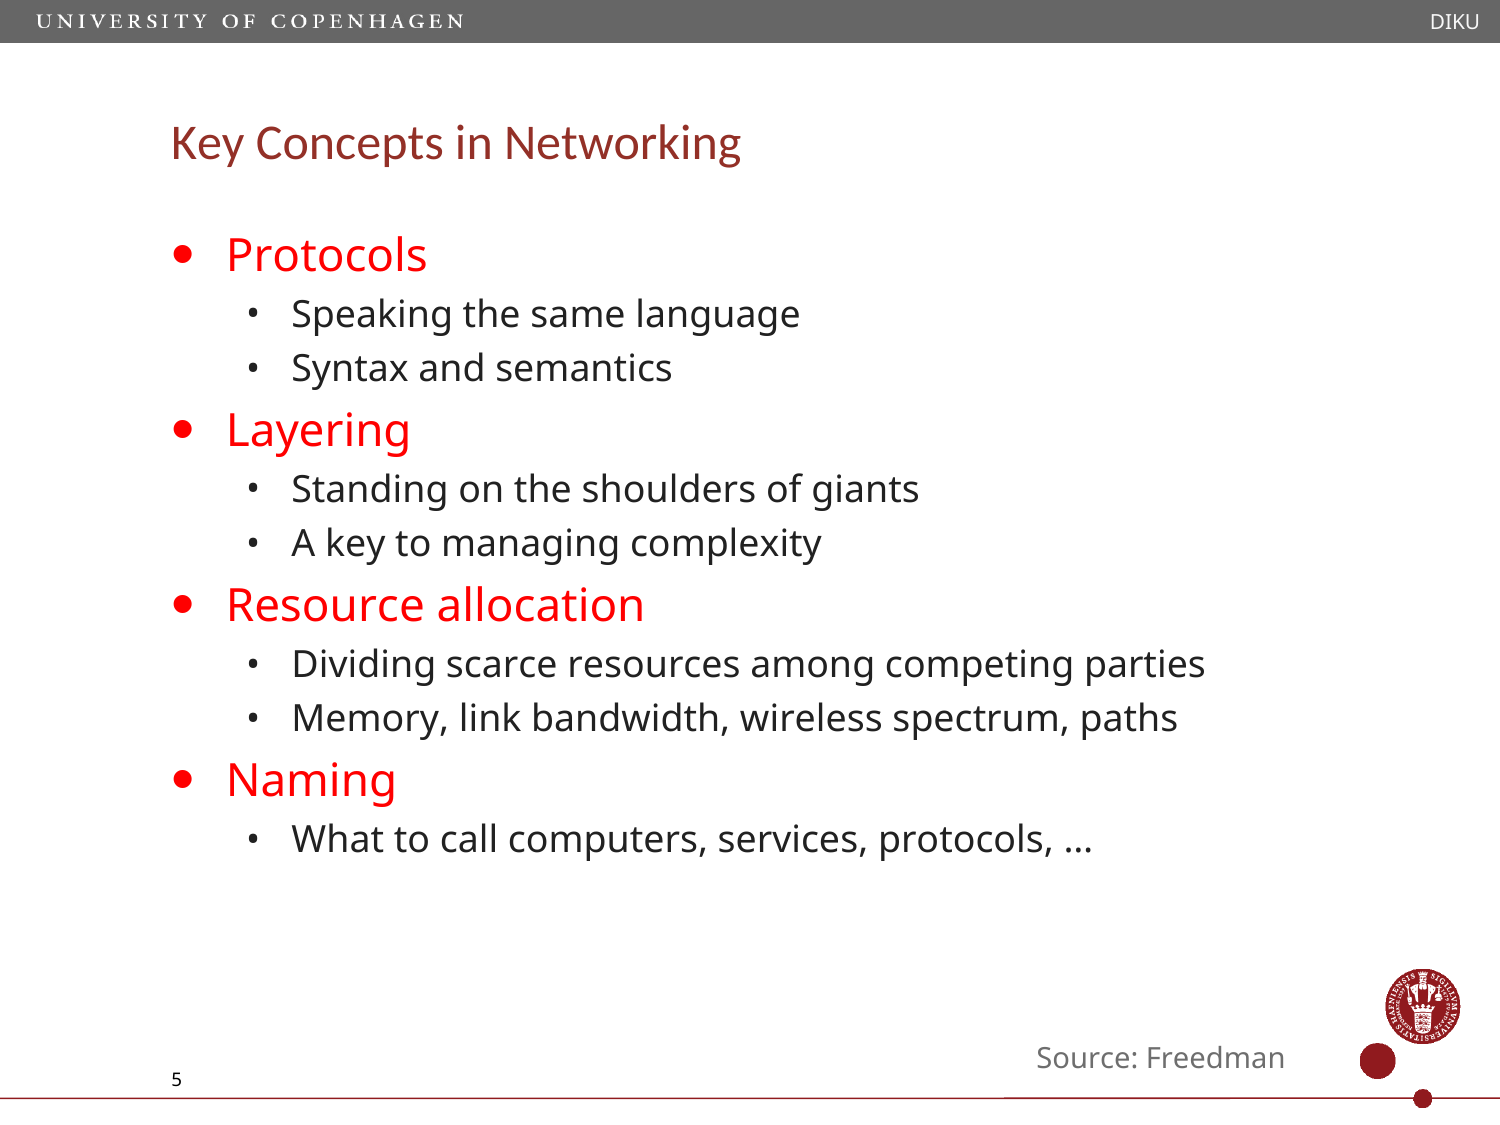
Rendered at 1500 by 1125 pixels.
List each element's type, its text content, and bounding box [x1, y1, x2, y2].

text_box <number> [171, 1067, 522, 1092]
text_box Source: Freedman [1021, 1031, 1341, 1083]
text_box DIKU [469, 0, 1495, 43]
text_box Protocols Speaking the same language Syntax and semantics Layering Standing on the shoulders of giants A key to managing complexity Resource allocation Dividing scarce resources among competing parties Memory, link bandwidth, wireless spectrum, paths Naming What to call computers, services, protocols, … [171, 225, 1329, 900]
text_box Key Concepts in Networking [171, 75, 1329, 171]
picture [0, 910, 1500, 1122]
